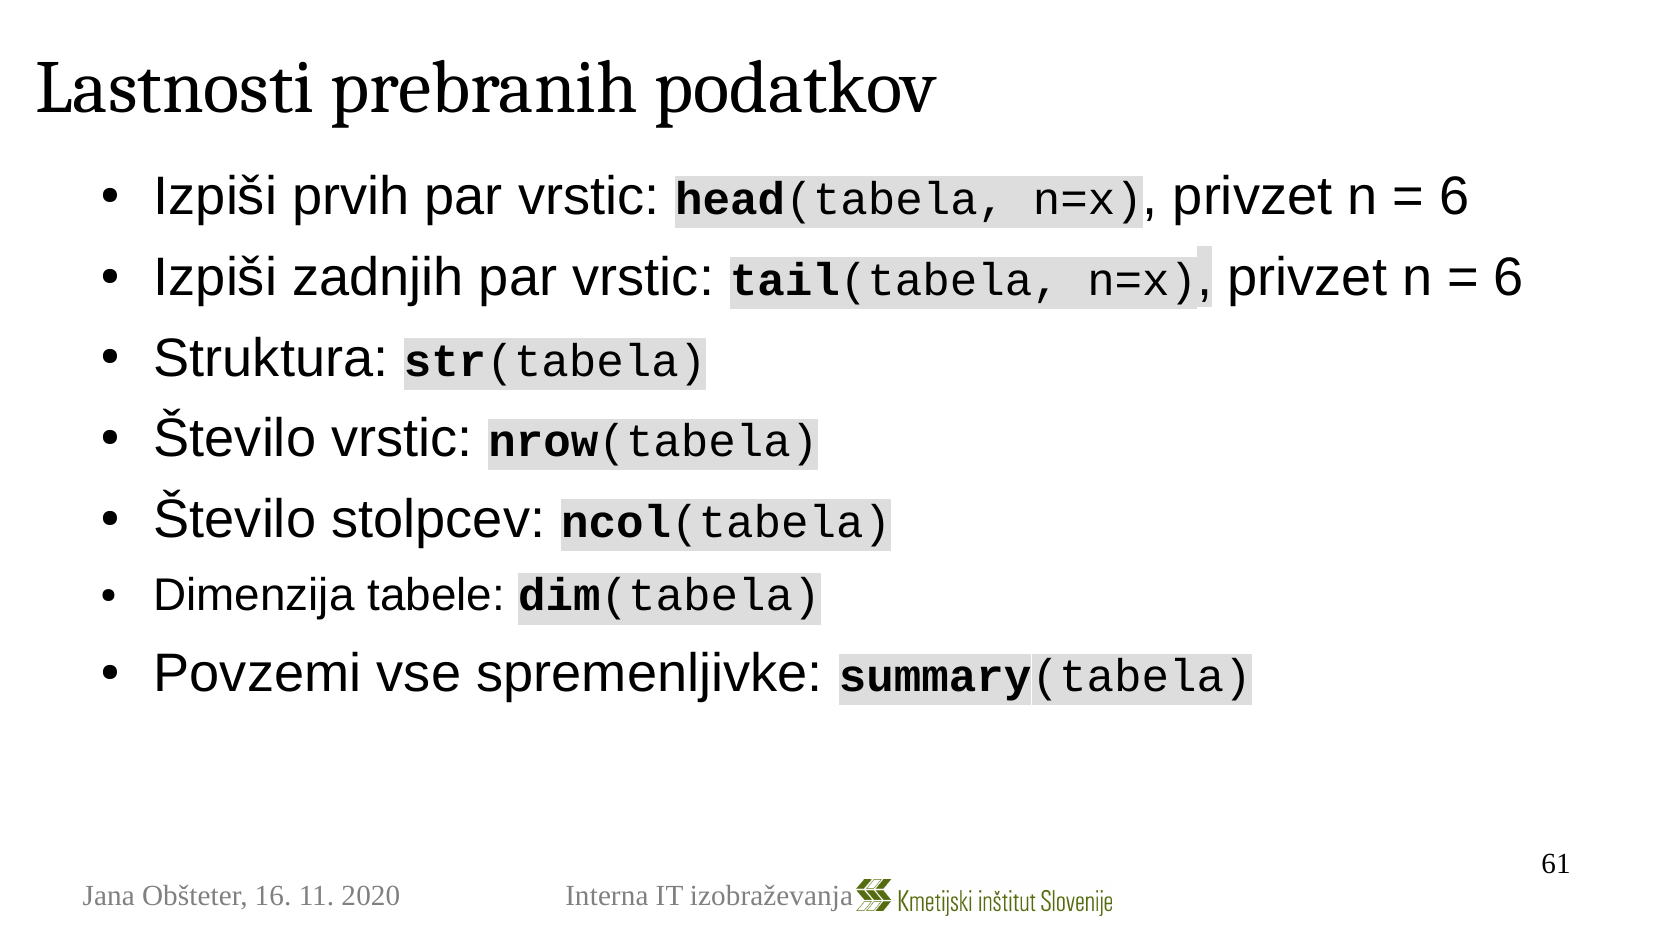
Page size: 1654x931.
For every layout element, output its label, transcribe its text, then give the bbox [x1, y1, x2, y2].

title Lastnosti prebranih podatkov [35, 21, 1524, 154]
list Izpiši prvih par vrstic: head(tabela, n=x), privzet n = 6 Izpiši zadnjih par vrstic: tail(tabela, n=x), privzet n = 6 Struktura: str(tabela) Število vrstic: nrow(tabela) Število stolpcev: ncol(tabela) Dimenzija tabele: dim(tabela) Povzemi vse spremenljivke: summary(tabela) [82, 165, 1642, 827]
picture [856, 879, 1112, 916]
